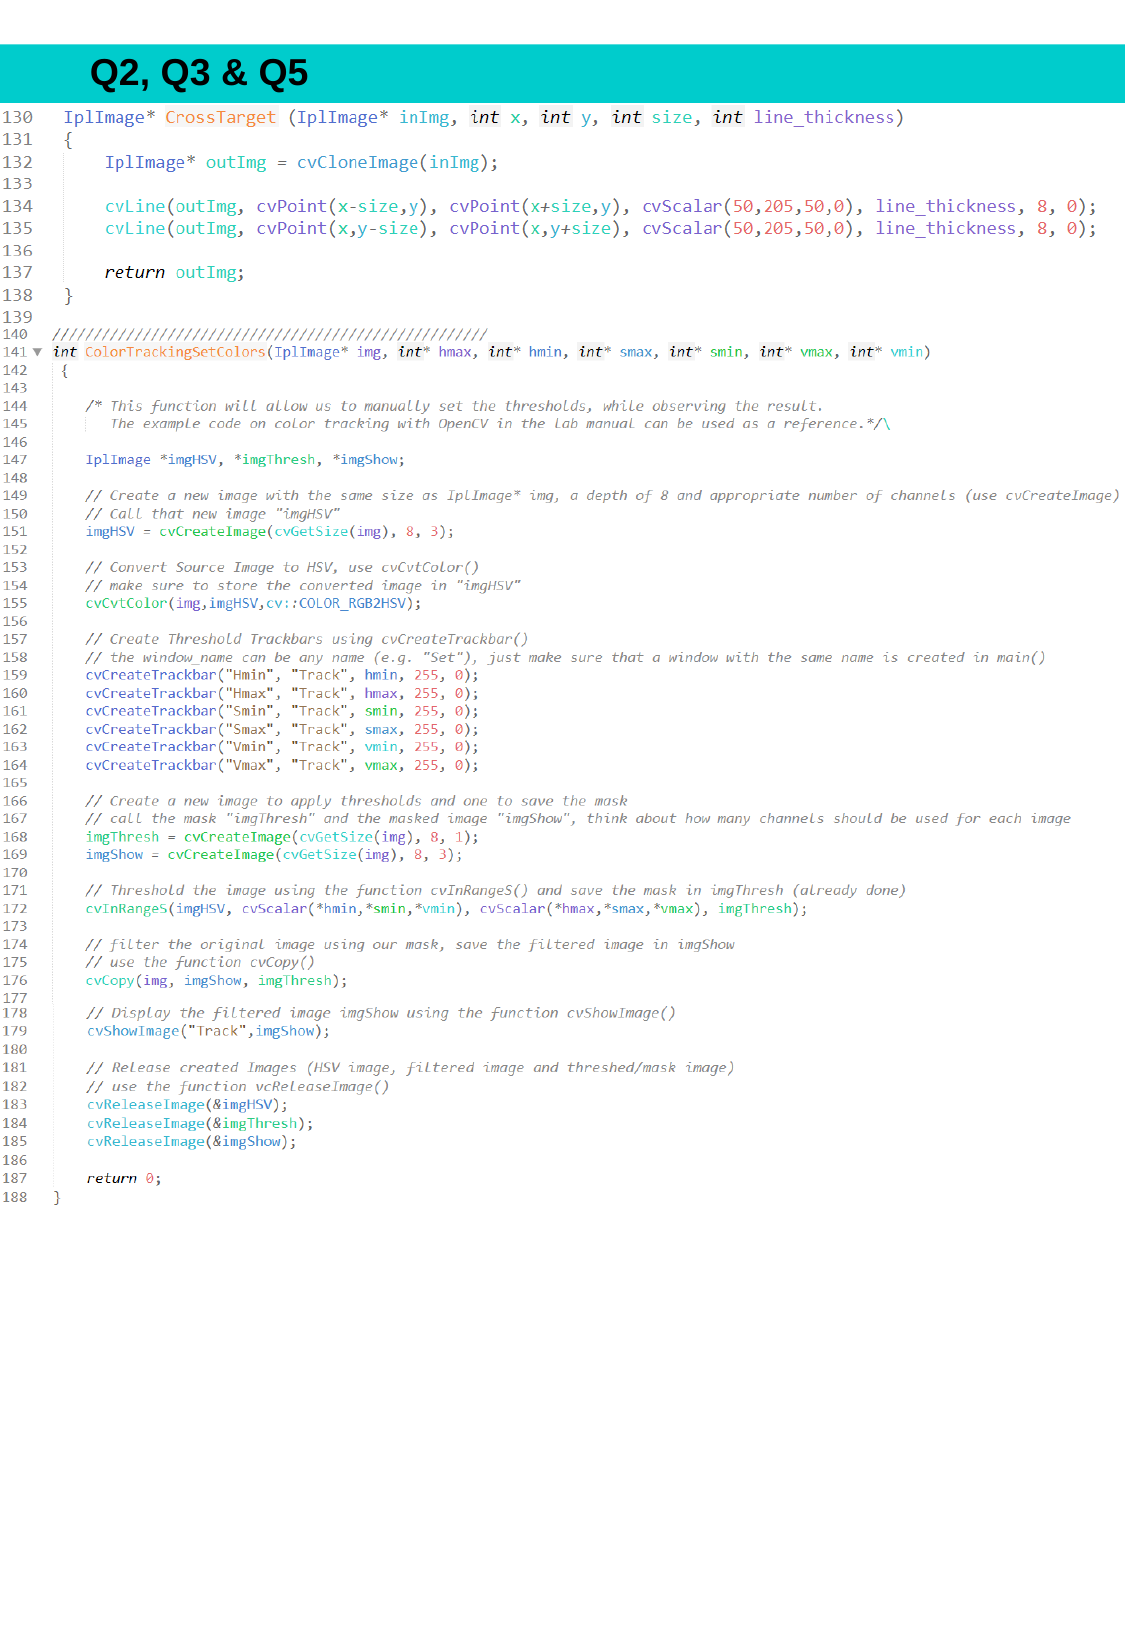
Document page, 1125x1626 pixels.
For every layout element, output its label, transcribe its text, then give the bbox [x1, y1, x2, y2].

text_box Q2, Q3 & Q5 [0, 44, 1125, 103]
picture [0, 105, 1125, 1208]
